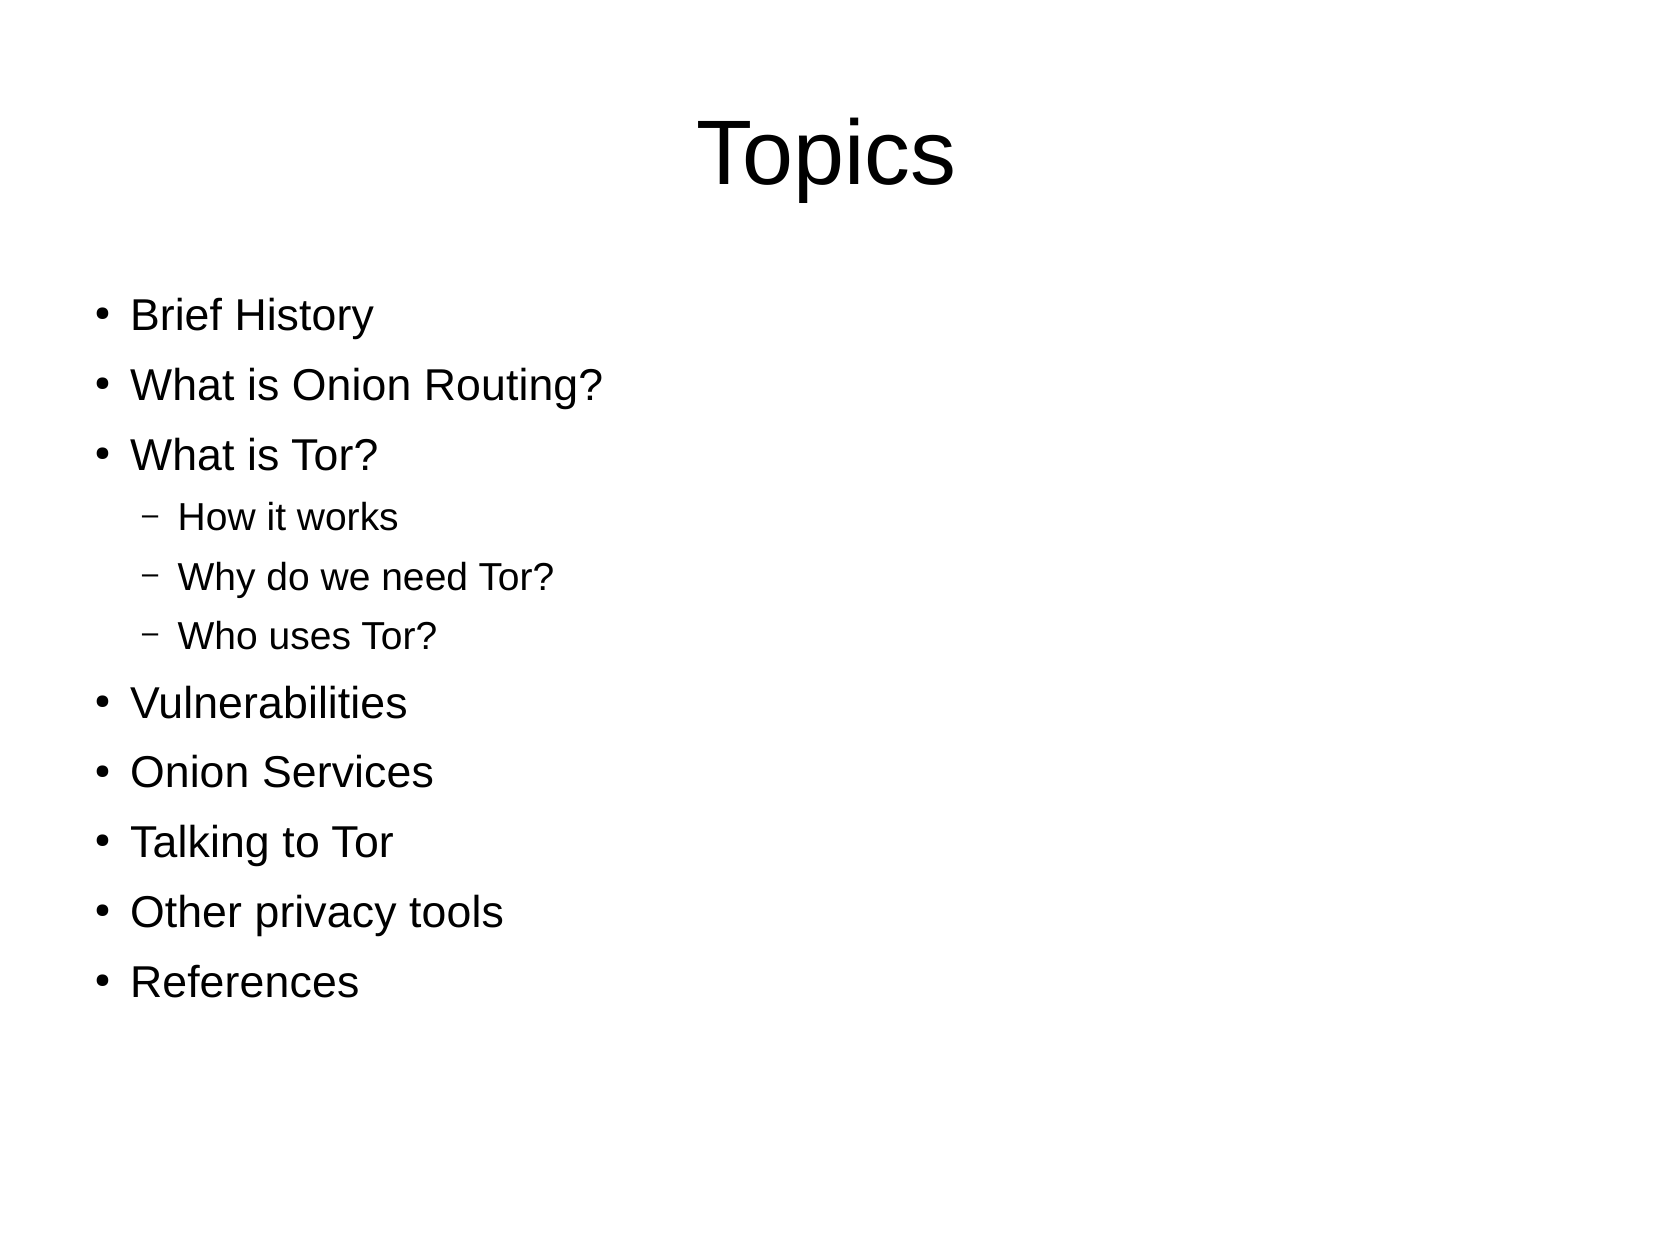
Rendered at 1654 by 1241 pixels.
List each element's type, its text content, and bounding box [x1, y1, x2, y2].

list Brief History What is Onion Routing? What is Tor? How it works Why do we need Tor? Who uses Tor? Vulnerabilities Onion Services Talking to Tor Other privacy tools References [82, 290, 1571, 1010]
title Topics [82, 49, 1571, 257]
